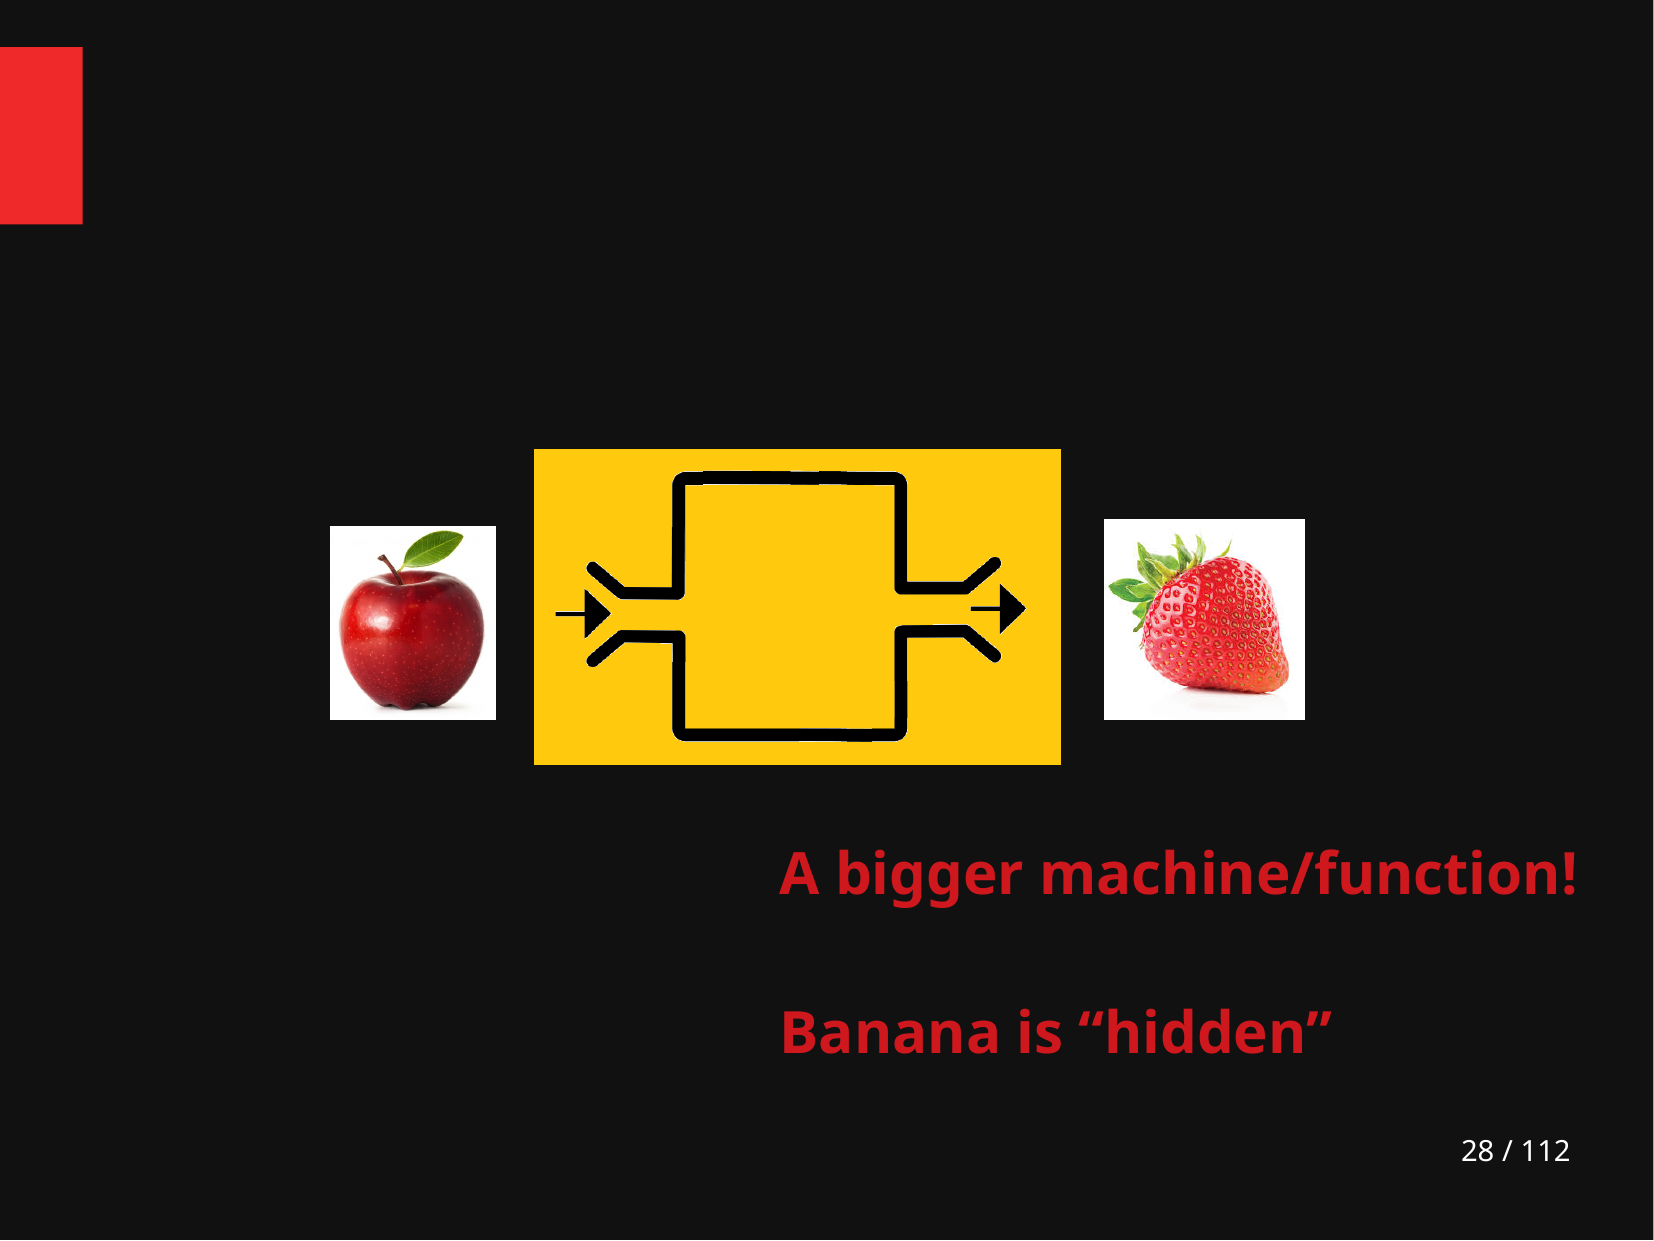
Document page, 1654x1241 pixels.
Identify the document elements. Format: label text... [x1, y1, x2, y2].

picture [534, 449, 1061, 766]
text_box A bigger machine/function! Banana is “hidden” [765, 825, 1606, 1215]
picture [1104, 519, 1306, 721]
picture [330, 526, 496, 721]
